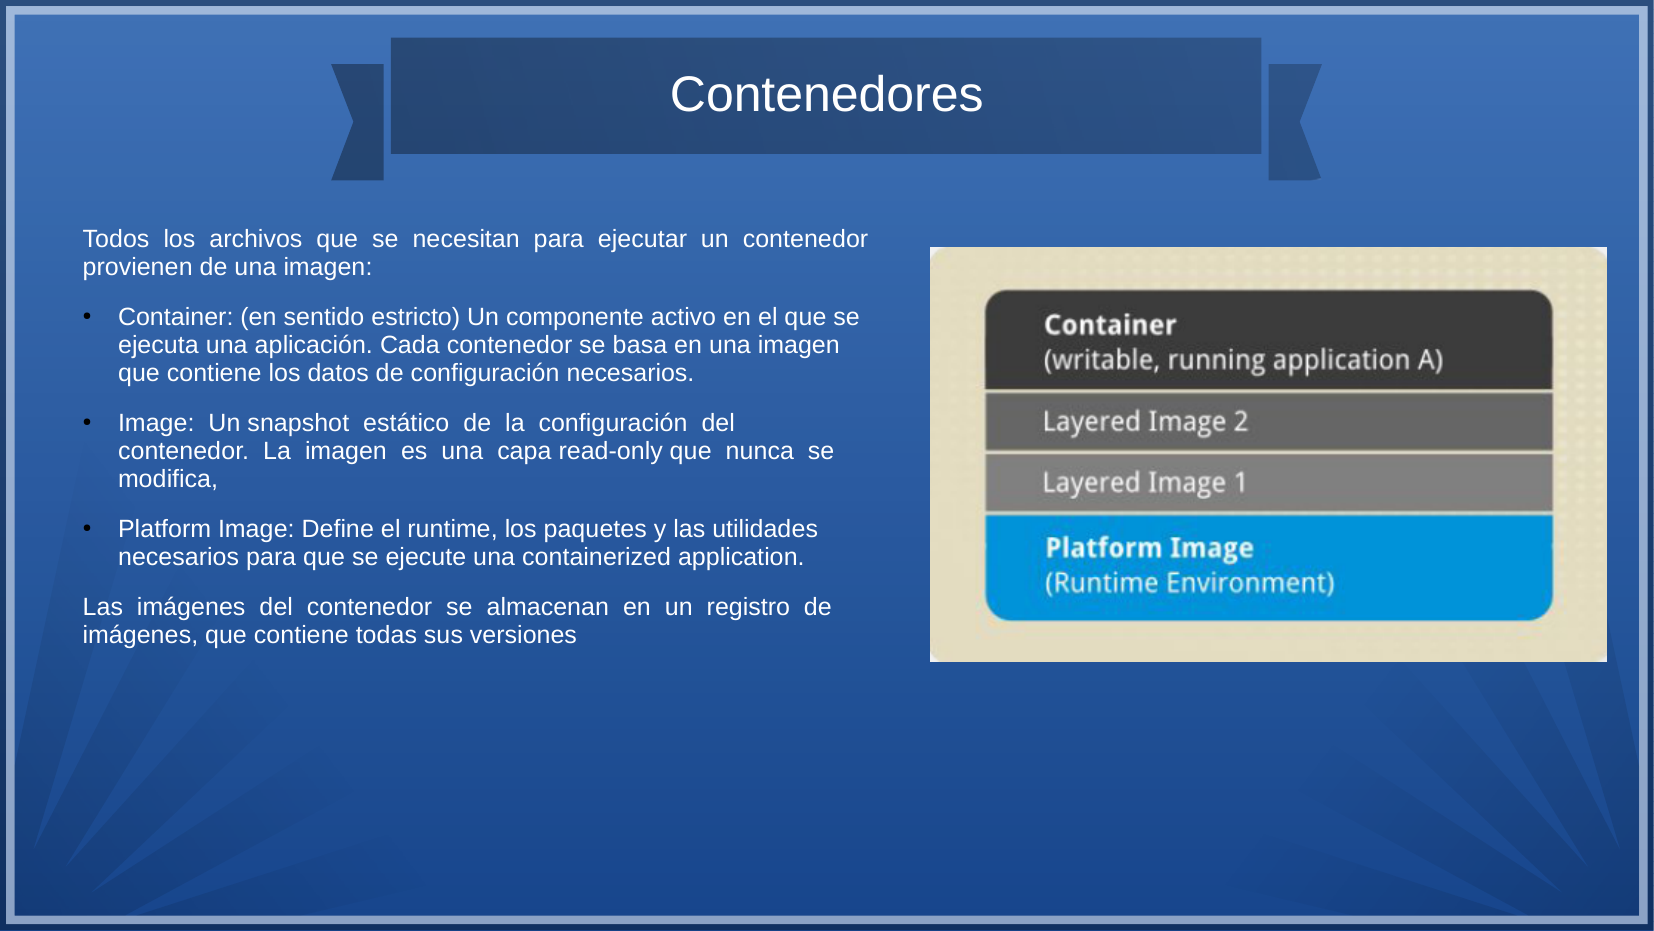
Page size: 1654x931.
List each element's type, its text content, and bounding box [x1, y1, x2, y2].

title Contenedores [389, 35, 1264, 154]
list Todos los archivos que se necesitan para ejecutar un contenedor provienen de una imagen: Container: (en sentido estricto) Un componente activo en el que se ejecuta una aplicación. Cada contenedor se basa en una imagen que contiene los datos de configuración necesarios. Image: Un snapshot estático de la configuración del contenedor. La imagen es una capa read-only que nunca se modifica, Platform Image: Define el runtime, los paquetes y las utilidades necesarios para que se ejecute una containerized application. Las imágenes del contenedor se almacenan en un registro de imágenes, que contiene todas sus versiones [82, 224, 875, 848]
picture [930, 247, 1607, 662]
